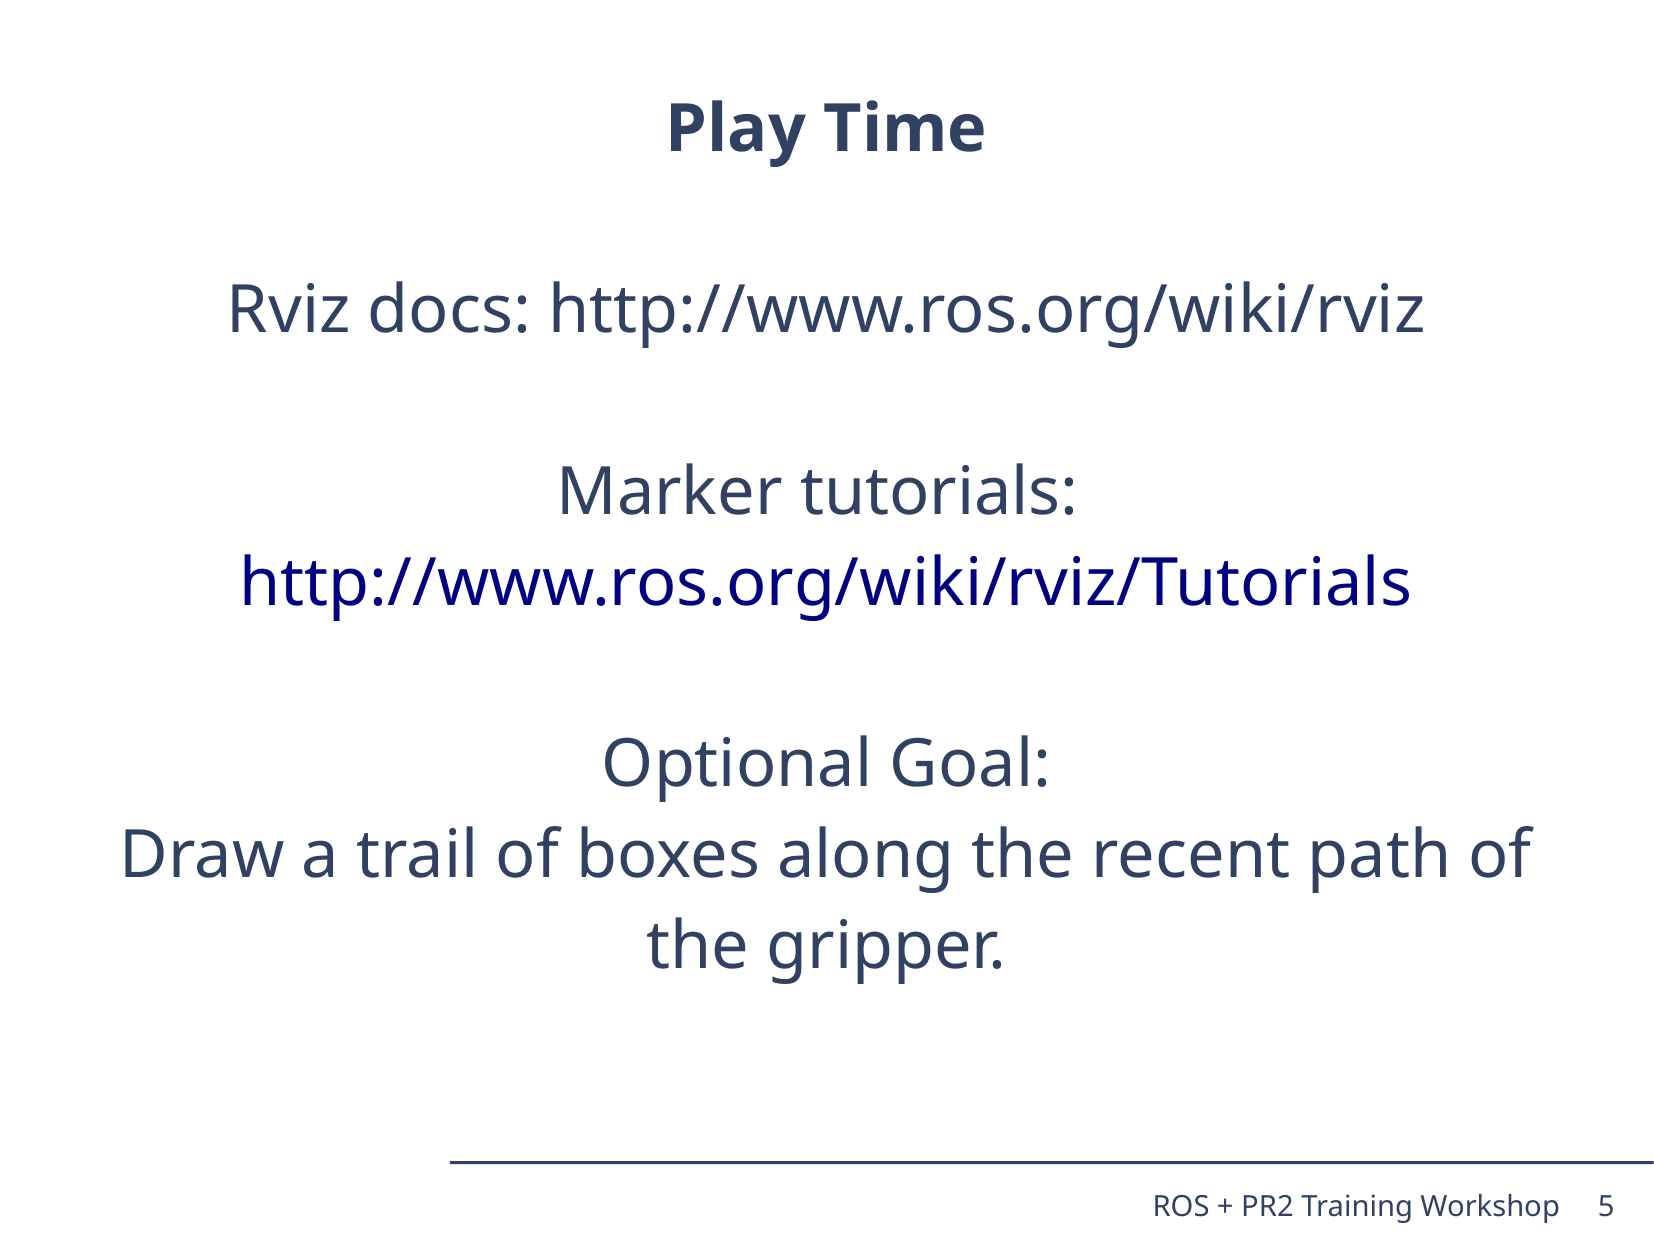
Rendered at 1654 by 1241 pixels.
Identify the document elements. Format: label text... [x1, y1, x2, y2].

subtitle Play Time Rviz docs: http://www.ros.org/wiki/rviz Marker tutorials: http://www.ros.org/wiki/rviz/Tutorials Optional Goal: Draw a trail of boxes along the recent path of the gripper. [82, 56, 1571, 1102]
